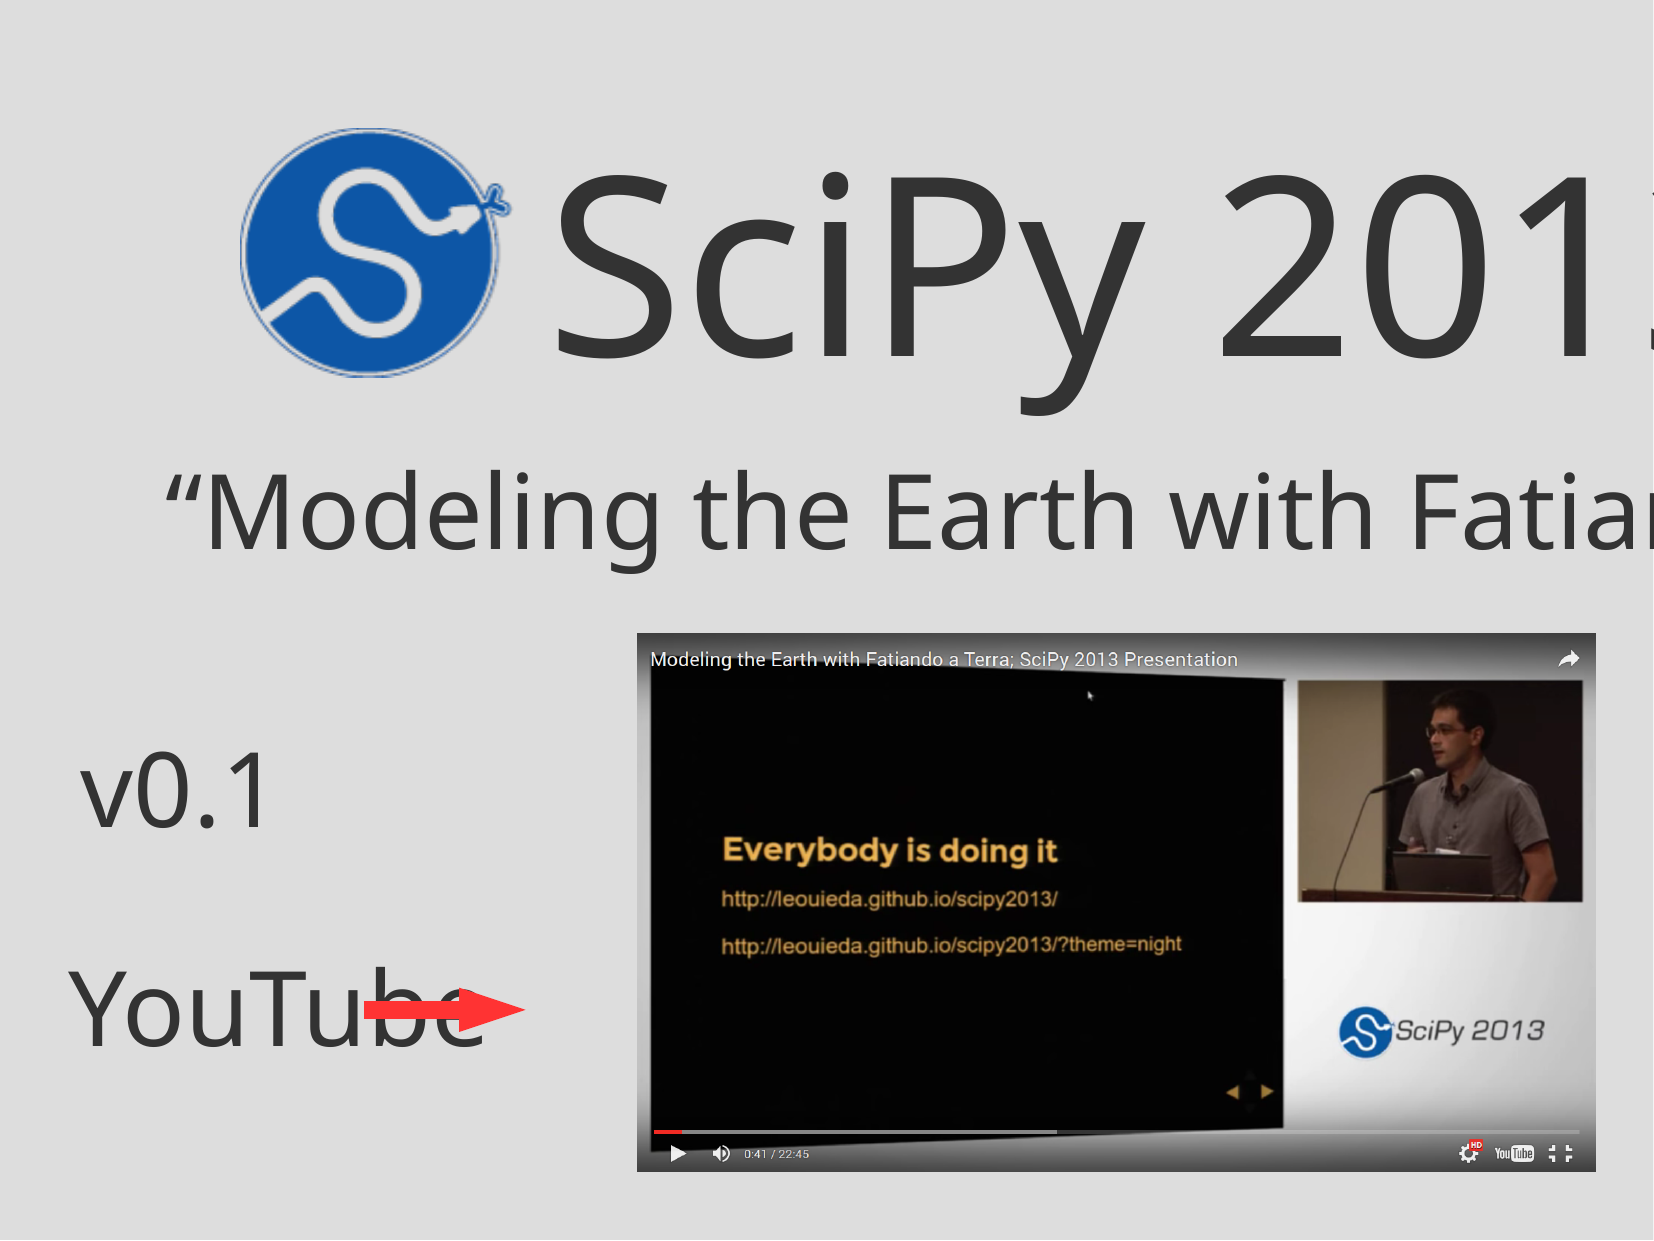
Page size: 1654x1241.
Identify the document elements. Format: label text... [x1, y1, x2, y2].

text_box “Modeling the Earth with Fatiando a Terra” [150, 431, 1504, 573]
text_box YouTube [54, 927, 341, 1063]
picture [637, 633, 1596, 1172]
text_box SciPy 2013 [531, 81, 1408, 386]
text_box v0.1 [65, 708, 237, 845]
picture [240, 128, 520, 378]
